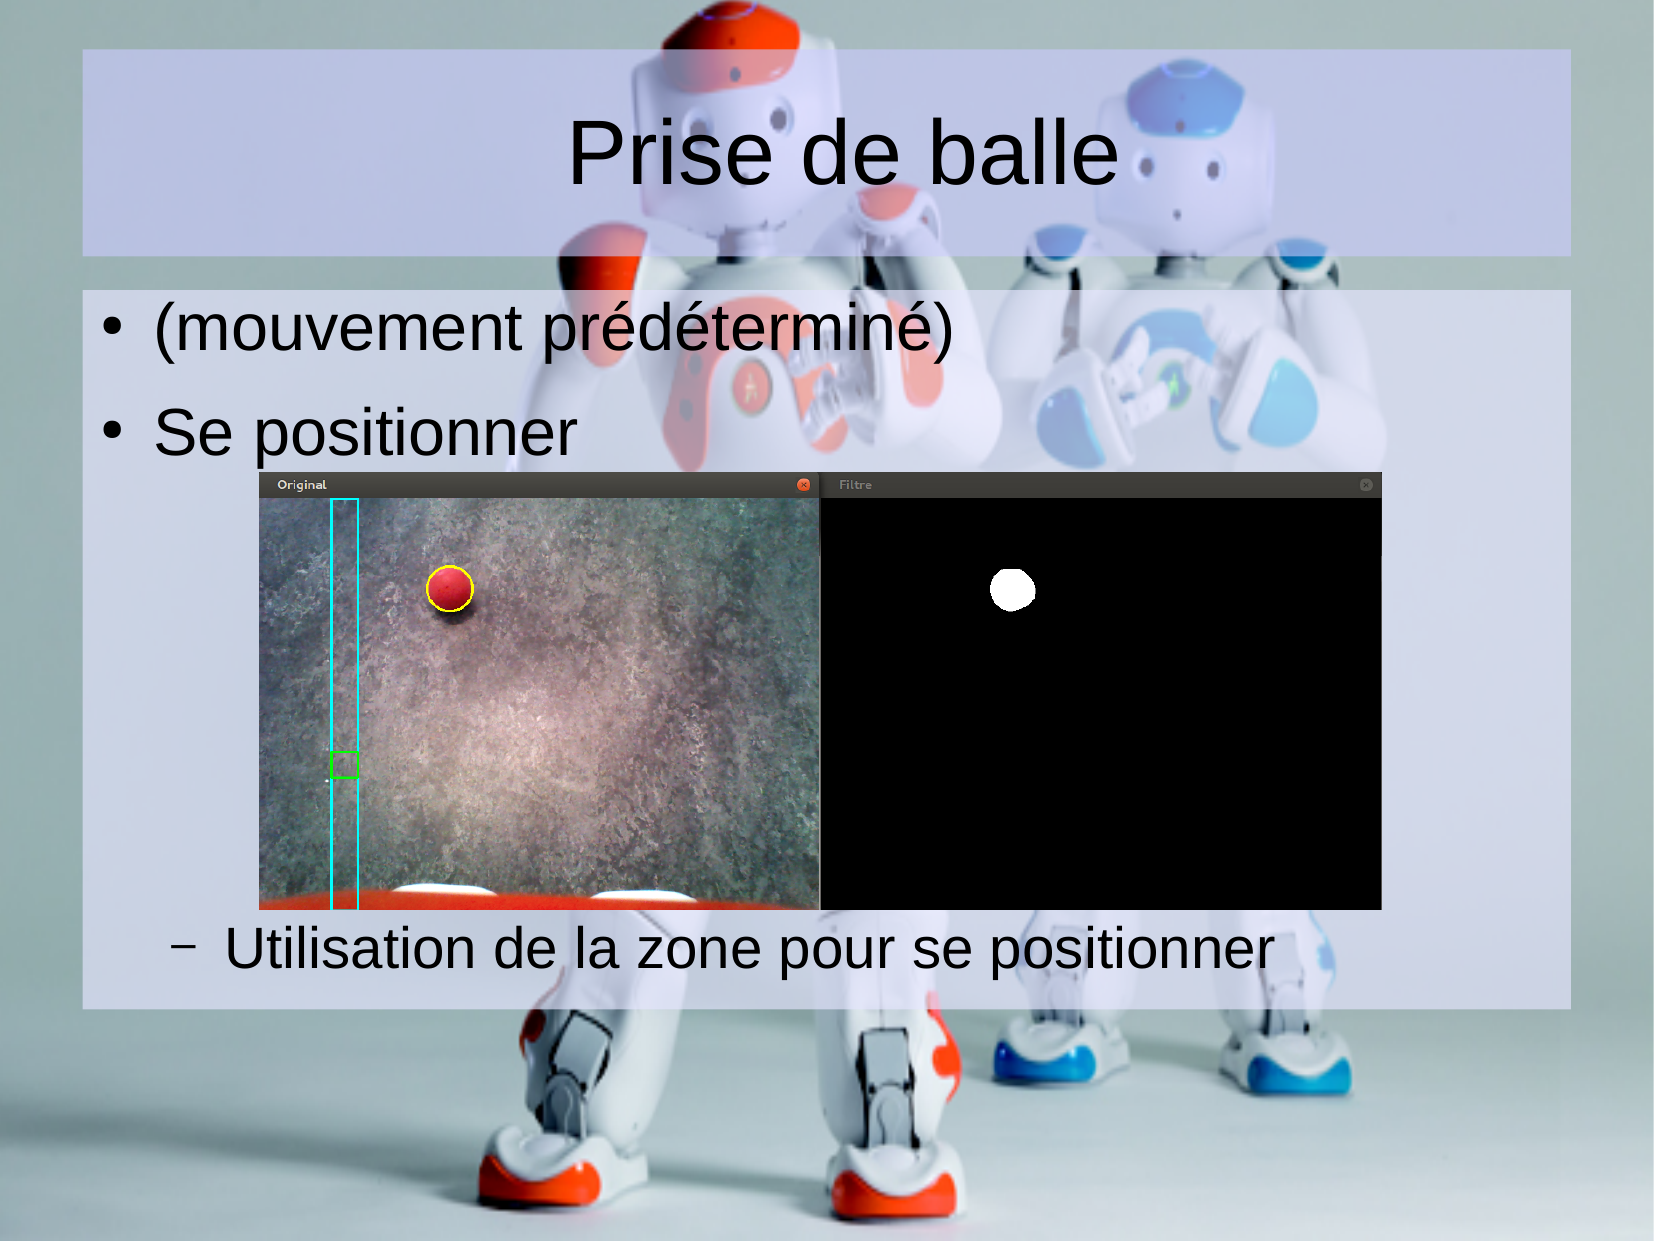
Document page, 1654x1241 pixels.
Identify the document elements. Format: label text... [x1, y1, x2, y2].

title Prise de balle [82, 49, 1571, 257]
list (mouvement prédéterminé) Se positionner Utilisation de la zone pour se positionner [82, 290, 1571, 1010]
picture [0, 0, 1654, 1241]
